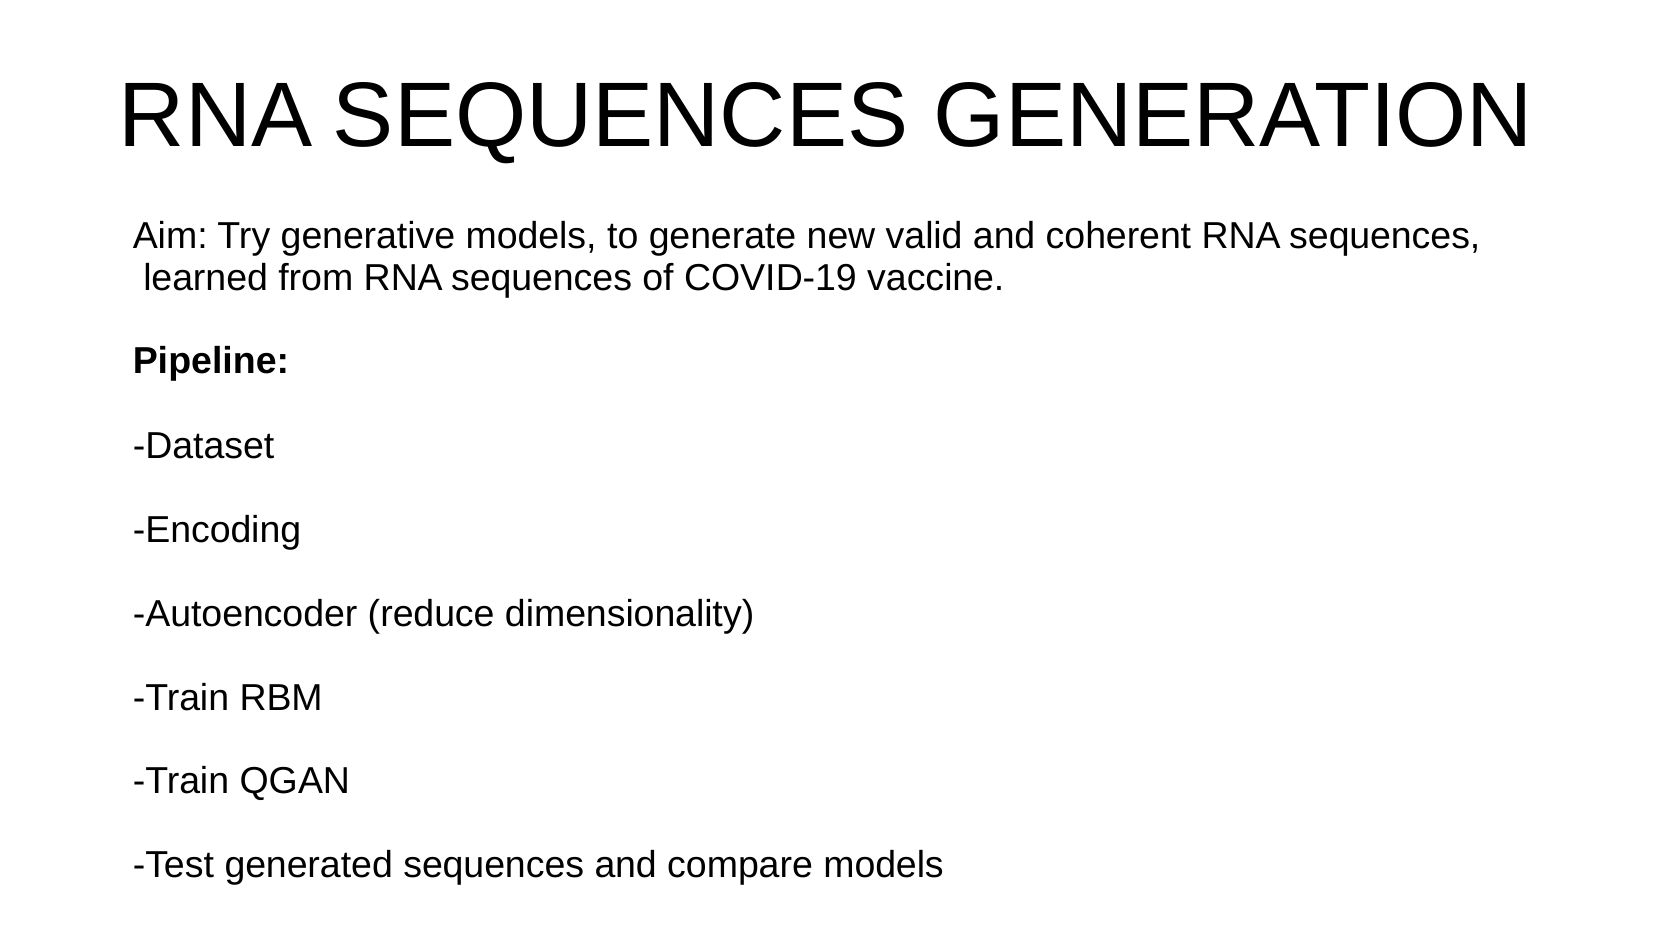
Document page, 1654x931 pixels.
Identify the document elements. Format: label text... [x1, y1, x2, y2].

title RNA SEQUENCES GENERATION [82, 37, 1571, 193]
text_box Aim: Try generative models, to generate new valid and coherent RNA sequences, learned from RNA sequences of COVID-19 vaccine. Pipeline: -Dataset -Encoding -Autoencoder (reduce dimensionality) -Train RBM -Train QGAN -Test generated sequences and compare models [118, 206, 1496, 894]
